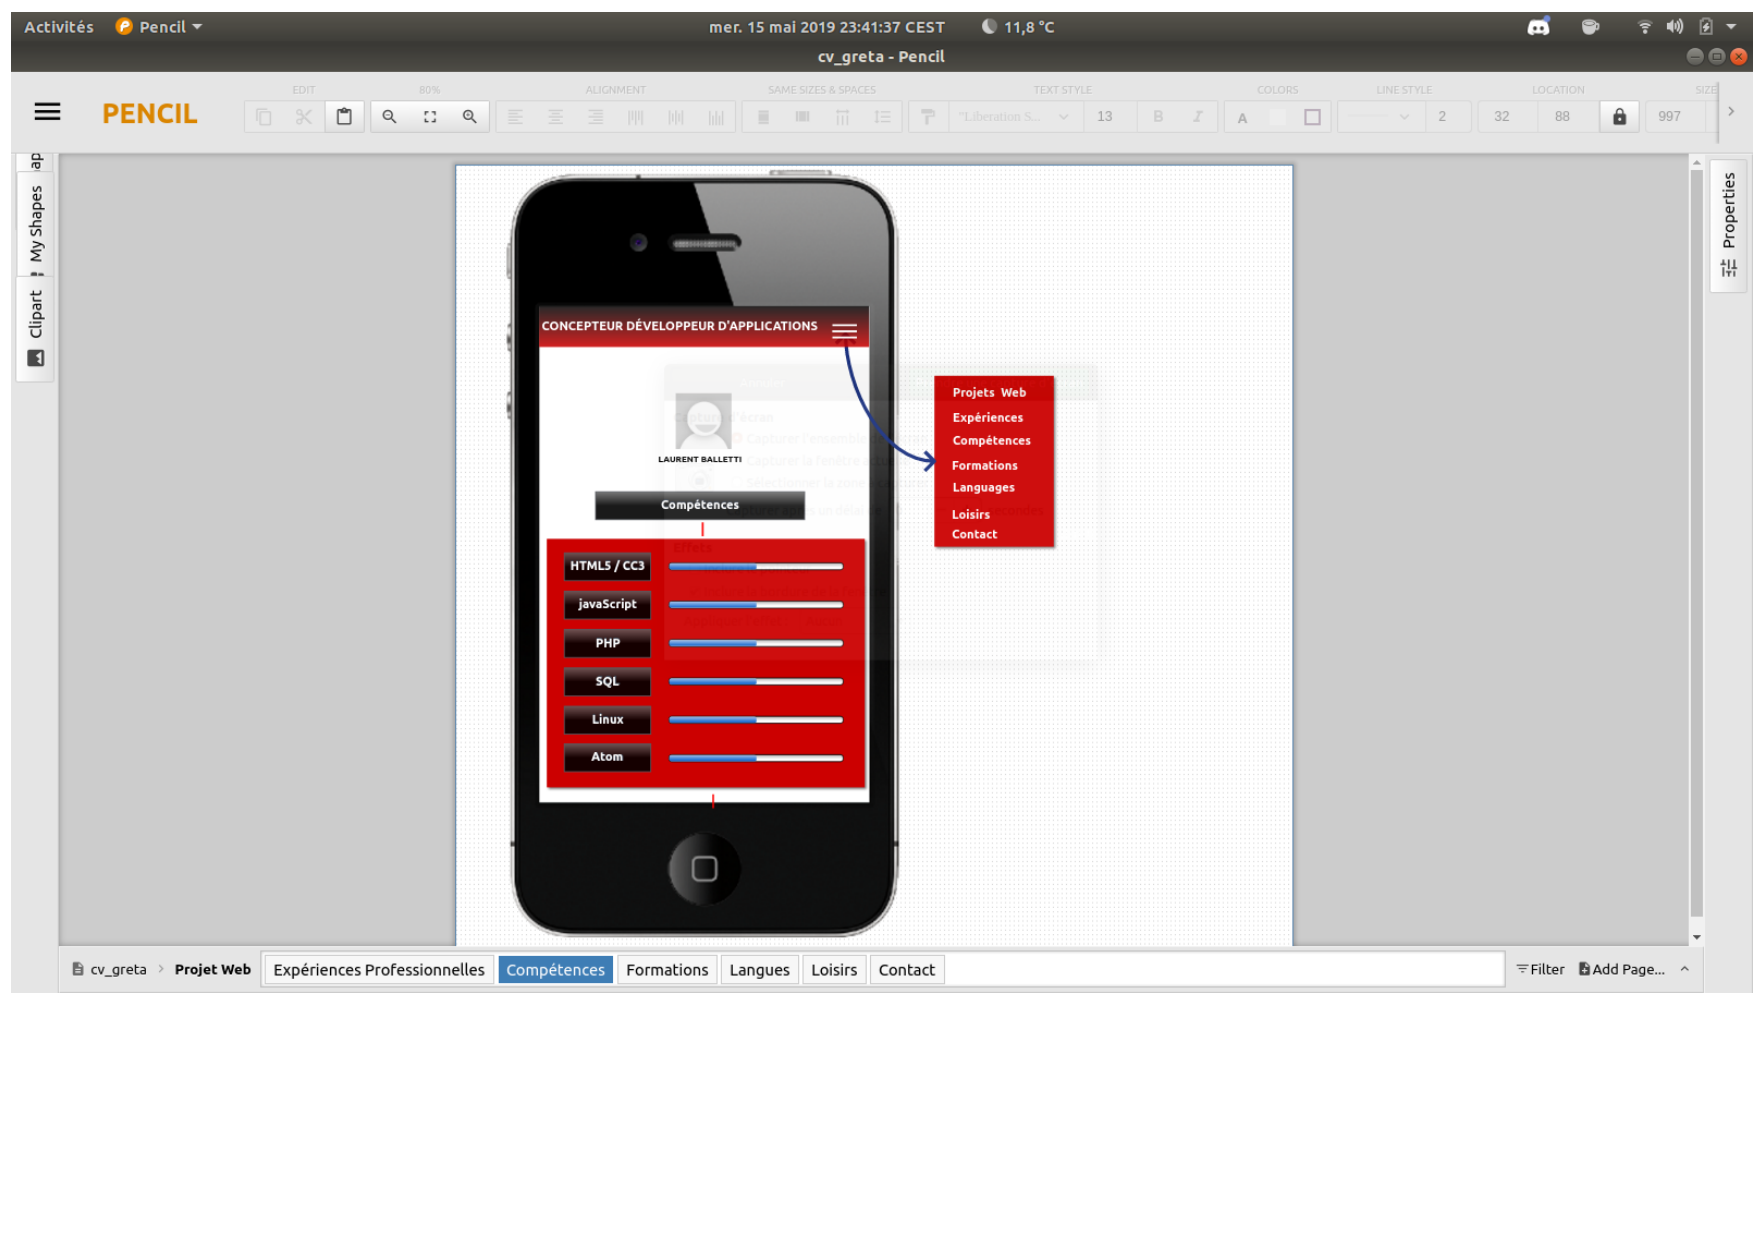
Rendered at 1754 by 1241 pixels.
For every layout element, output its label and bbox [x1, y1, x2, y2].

picture [11, 12, 1753, 993]
